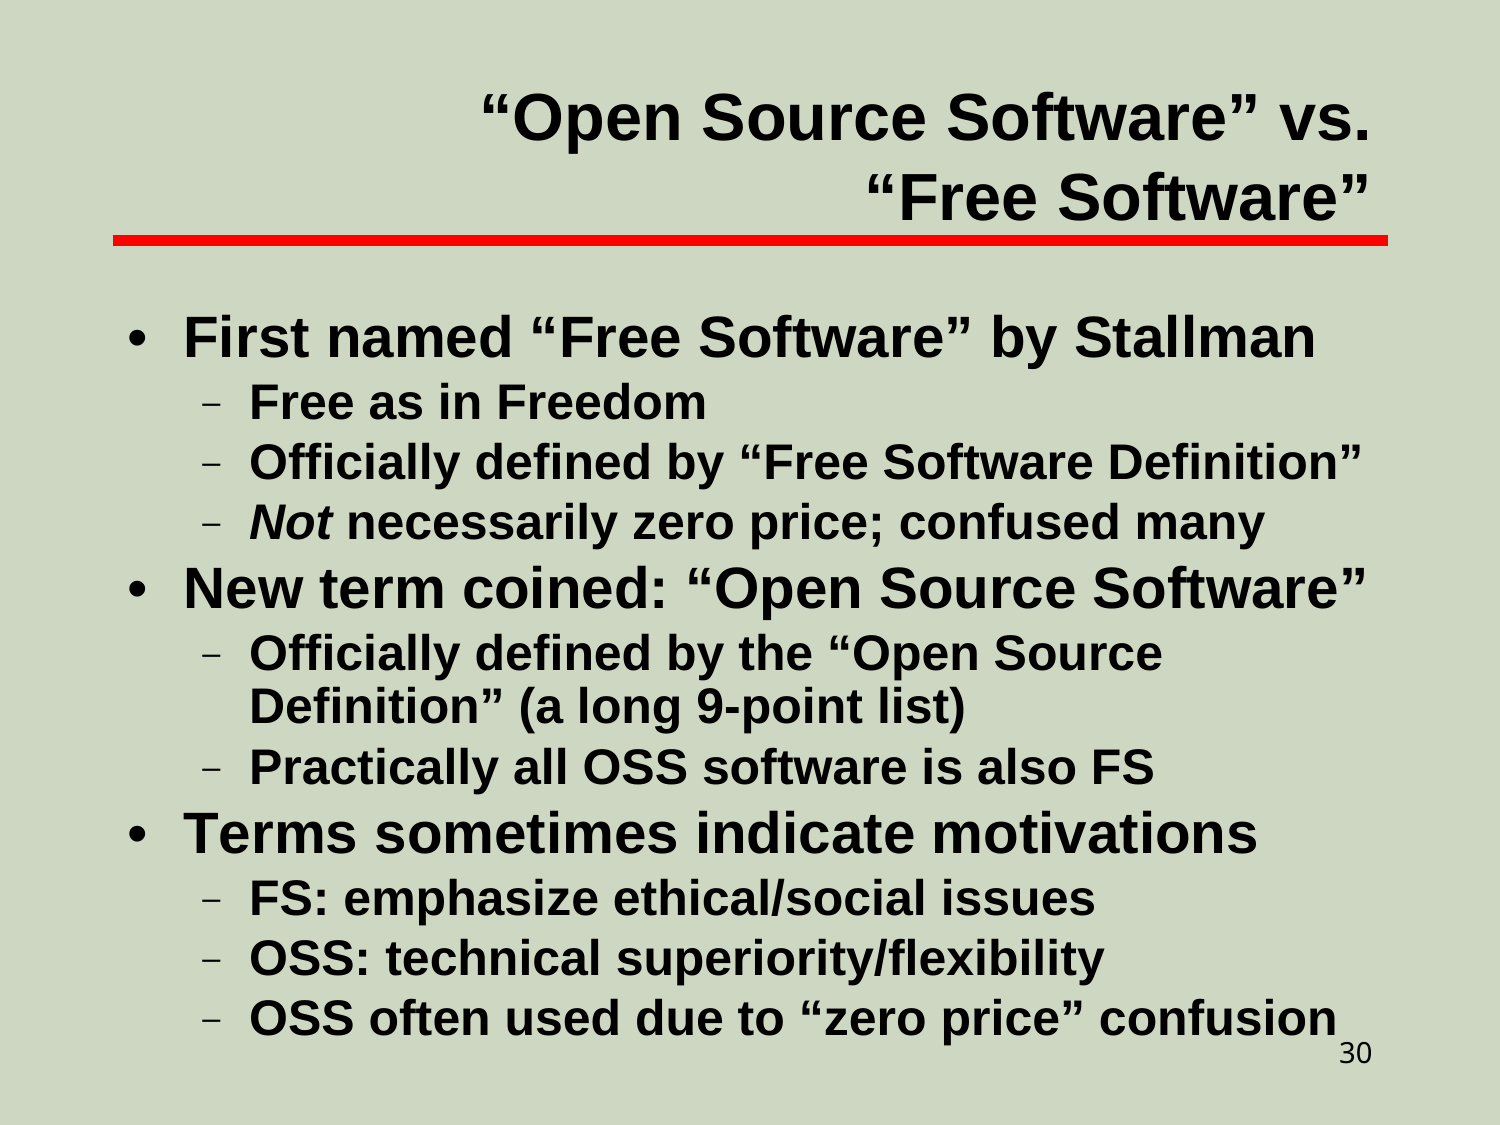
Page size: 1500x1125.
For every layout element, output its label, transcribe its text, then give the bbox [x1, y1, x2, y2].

list First named “Free Software” by Stallman Free as in Freedom Officially defined by “Free Software Definition” Not necessarily zero price; confused many New term coined: “Open Source Software” Officially defined by the “Open Source Definition” (a long 9-point list) Practically all OSS software is also FS Terms sometimes indicate motivations FS: emphasize ethical/social issues OSS: technical superiority/flexibility OSS often used due to “zero price” confusion [112, 299, 1388, 1094]
title “Open Source Software” vs. “Free Software” [337, 69, 1388, 240]
